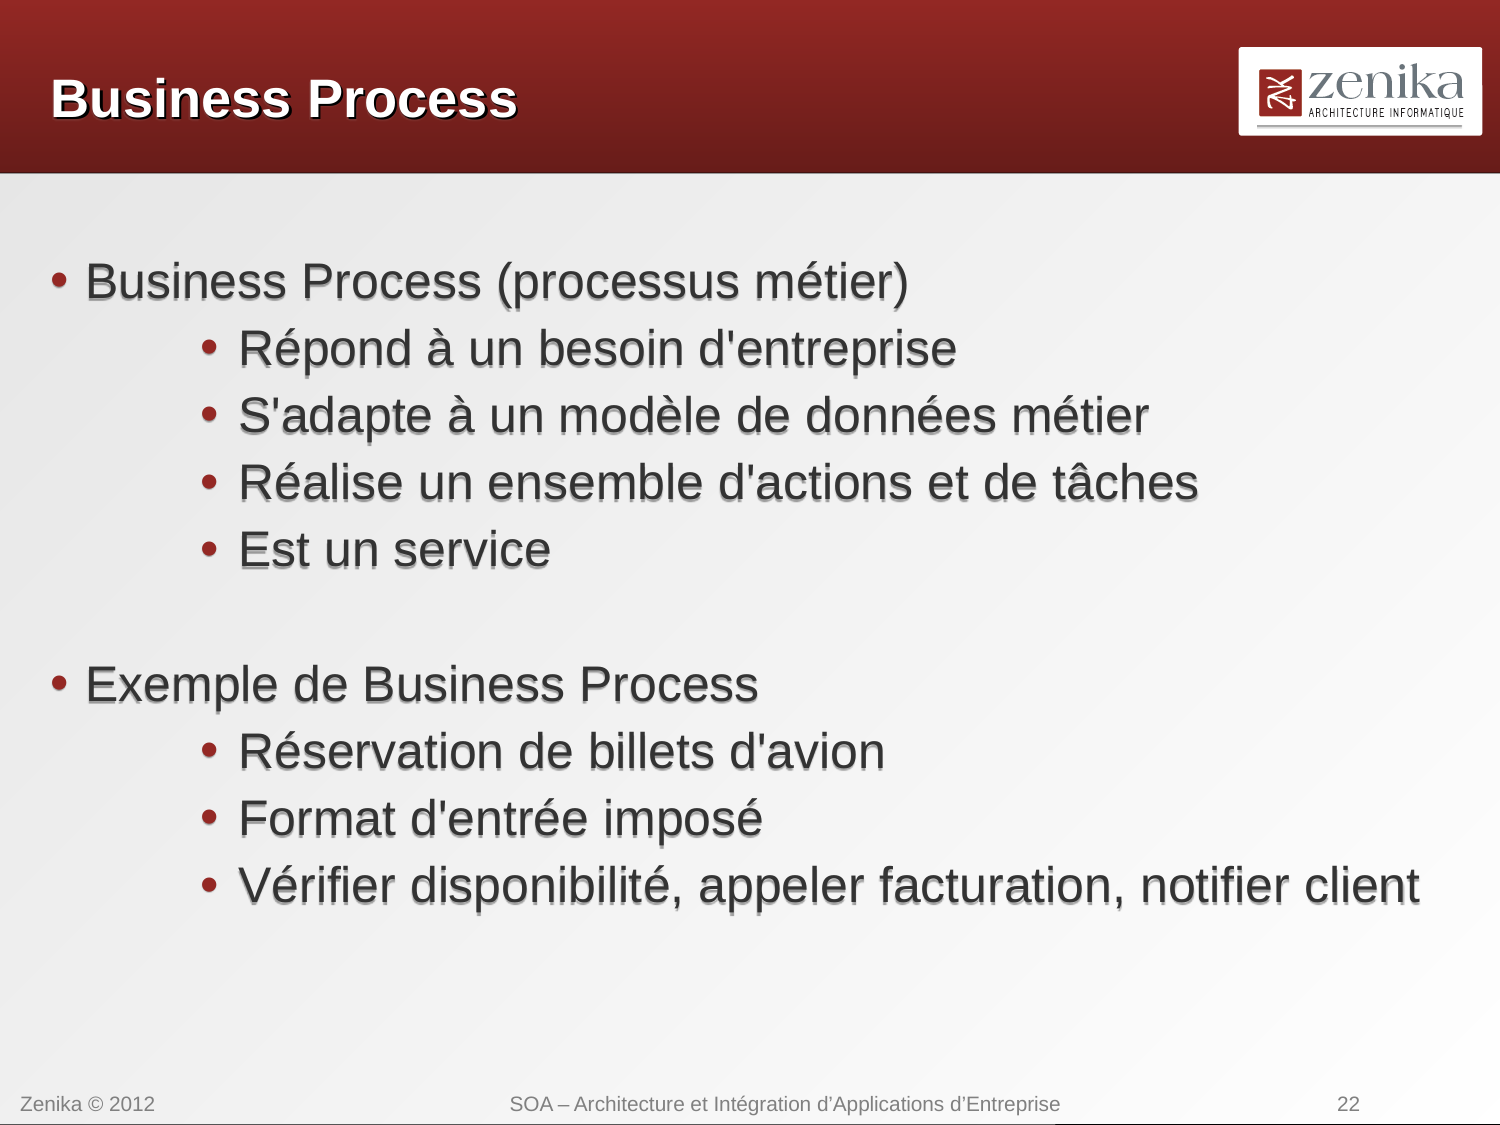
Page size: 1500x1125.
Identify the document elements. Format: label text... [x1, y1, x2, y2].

subtitle Business Process (processus métier) Répond à un besoin d'entreprise S'adapte à un modèle de données métier Réalise un ensemble d'actions et de tâches Est un service Exemple de Business Process Réservation de billets d'avion Format d'entrée imposé Vérifier disponibilité, appeler facturation, notifier client [50, 249, 1435, 1064]
title Business Process [50, 22, 1206, 172]
